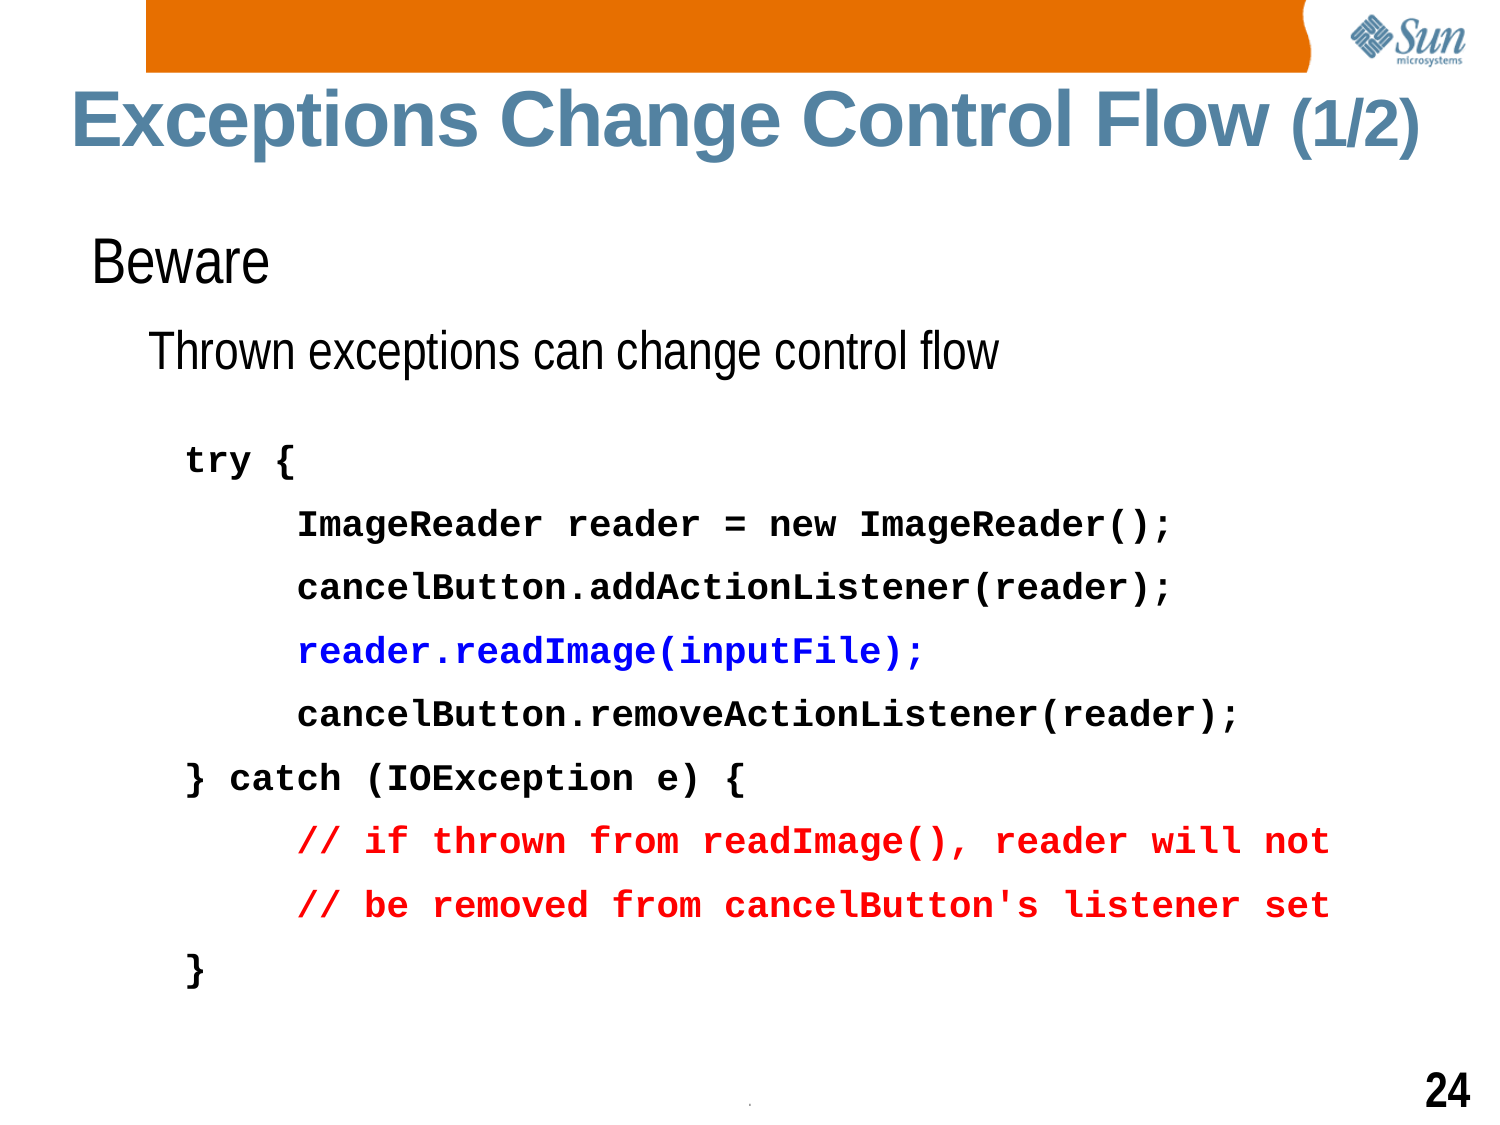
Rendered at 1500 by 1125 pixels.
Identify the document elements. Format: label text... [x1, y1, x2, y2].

title Exceptions Change Control Flow (1/2) [70, 82, 1433, 262]
picture [146, 0, 1500, 75]
list Beware Thrown exceptions can change control flow try { ImageReader reader = new ImageReader(); cancelButton.addActionListener(reader); reader.readImage(inputFile); cancelButton.removeActionListener(reader); } catch (IOException e) { // if thrown from readImage(), reader will not // be removed from cancelButton's listener set } [71, 223, 1409, 1056]
